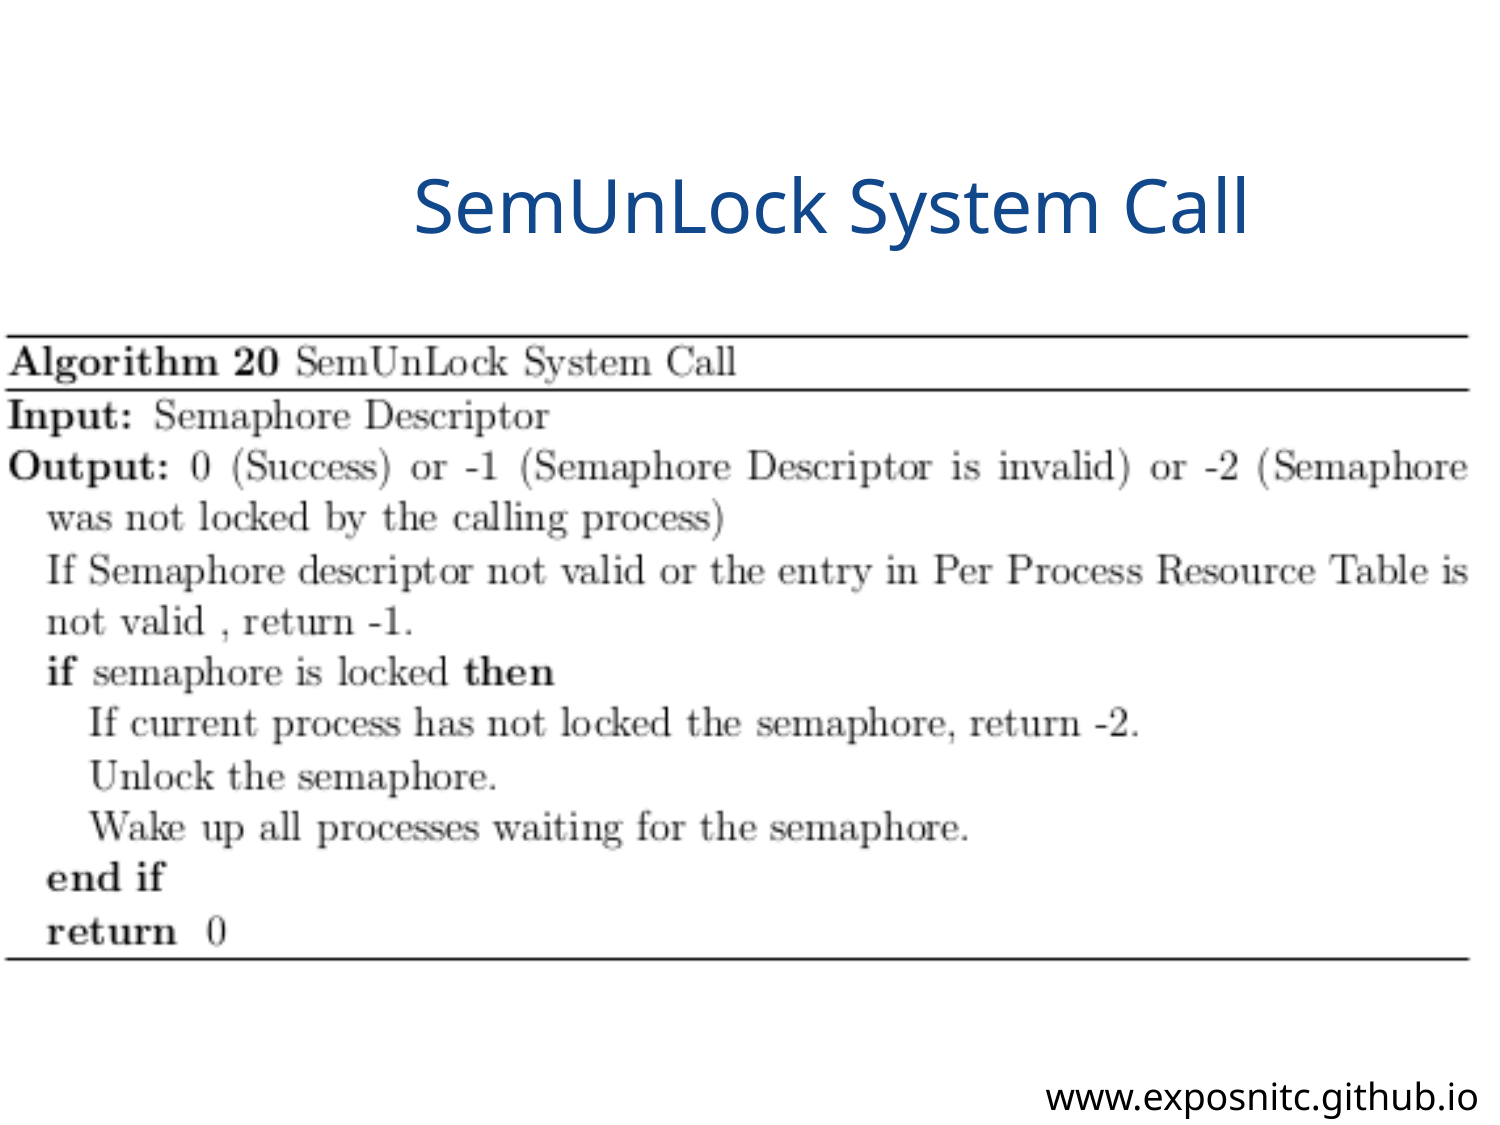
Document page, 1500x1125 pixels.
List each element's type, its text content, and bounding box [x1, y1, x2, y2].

text_box www.exposnitc.github.io [1025, 1065, 1500, 1125]
picture [0, 312, 1500, 980]
title SemUnLock System Call [225, 137, 1440, 263]
